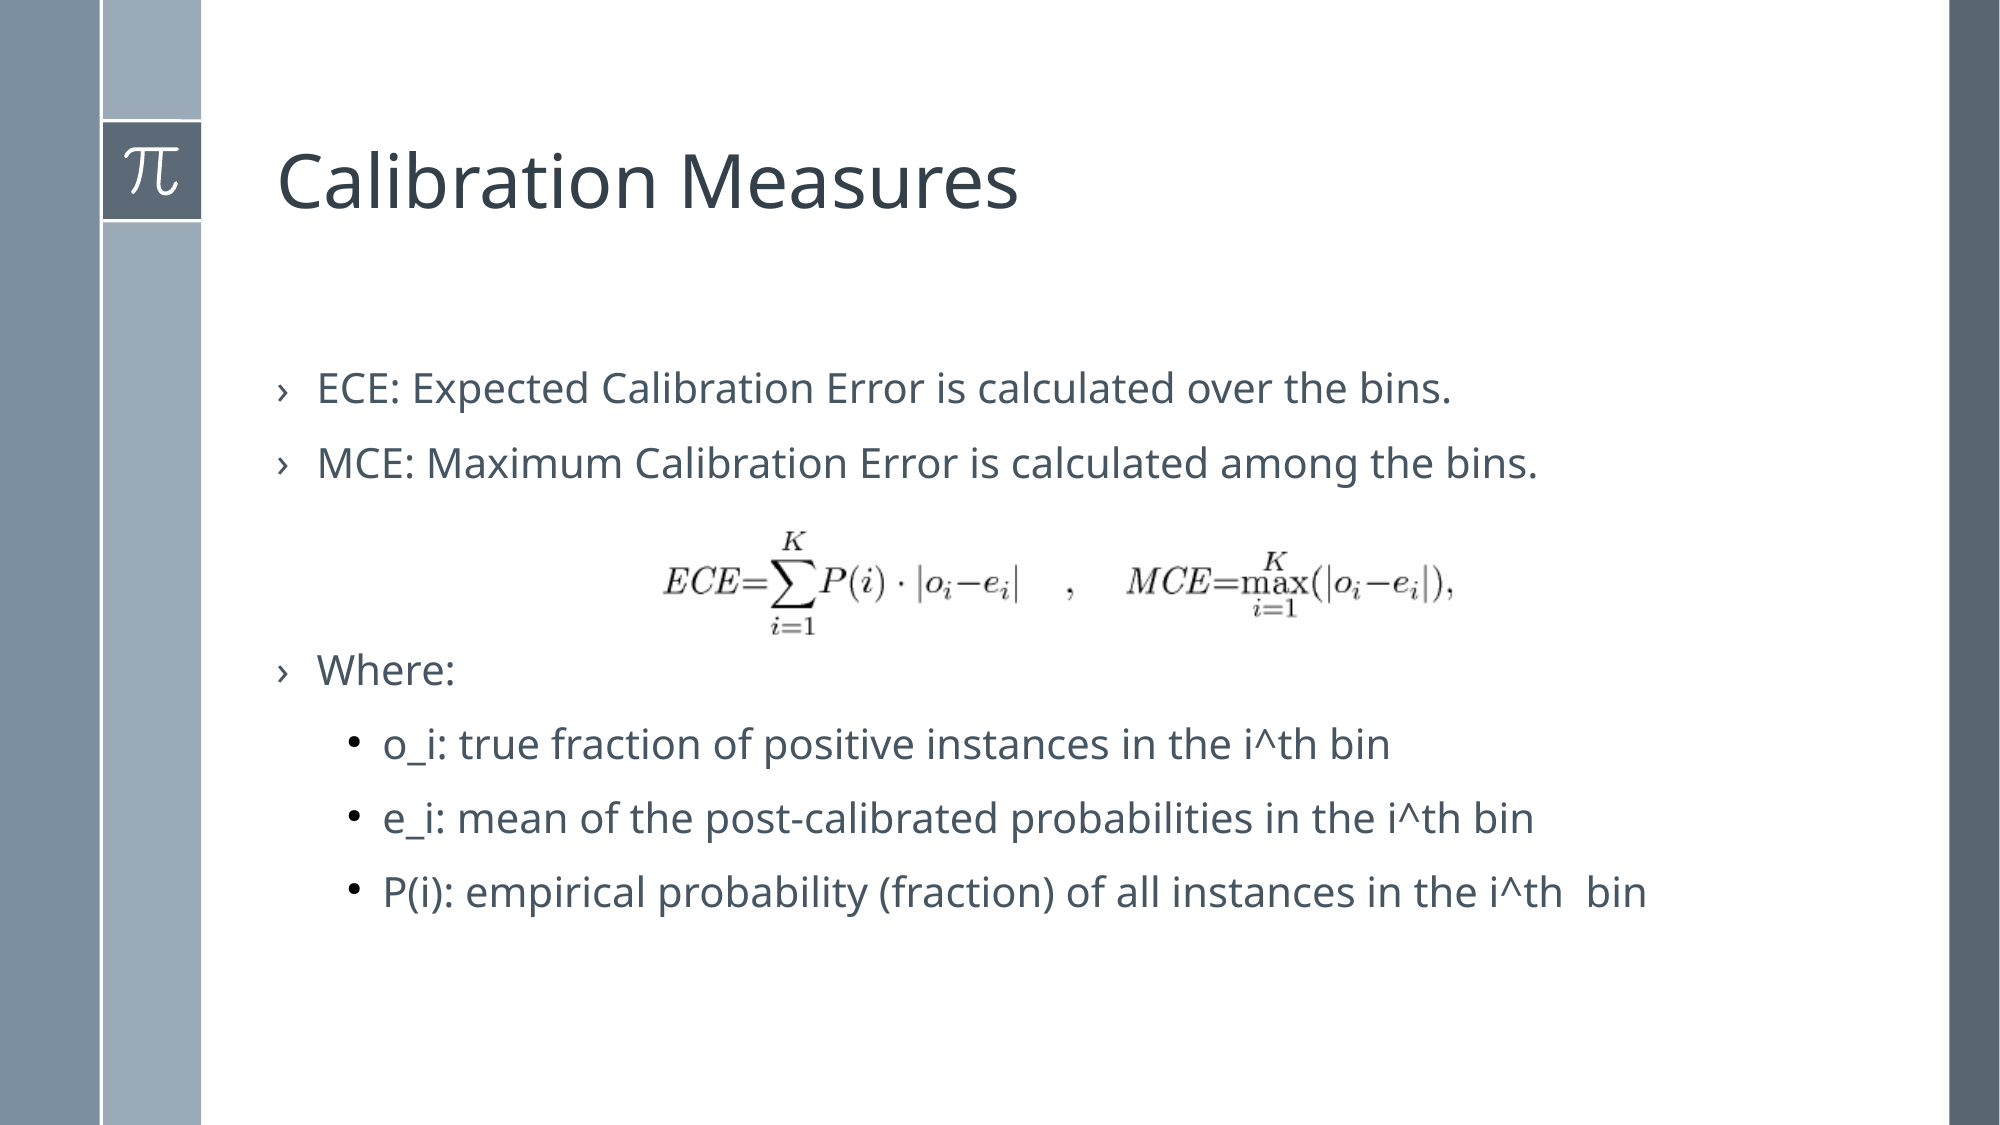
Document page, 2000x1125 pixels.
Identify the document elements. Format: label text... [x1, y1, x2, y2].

picture [643, 513, 1471, 661]
text_box Calibration Measures [261, 29, 1867, 233]
text_box ECE: Expected Calibration Error is calculated over the bins. MCE: Maximum Calibration Error is calculated among the bins. Where: o_i: true fraction of positive instances in the i^th bin e_i: mean of the post-calibrated probabilities in the i^th bin P(i): empirical probability (fraction) of all instances in the i^th bin [261, 262, 1845, 1013]
